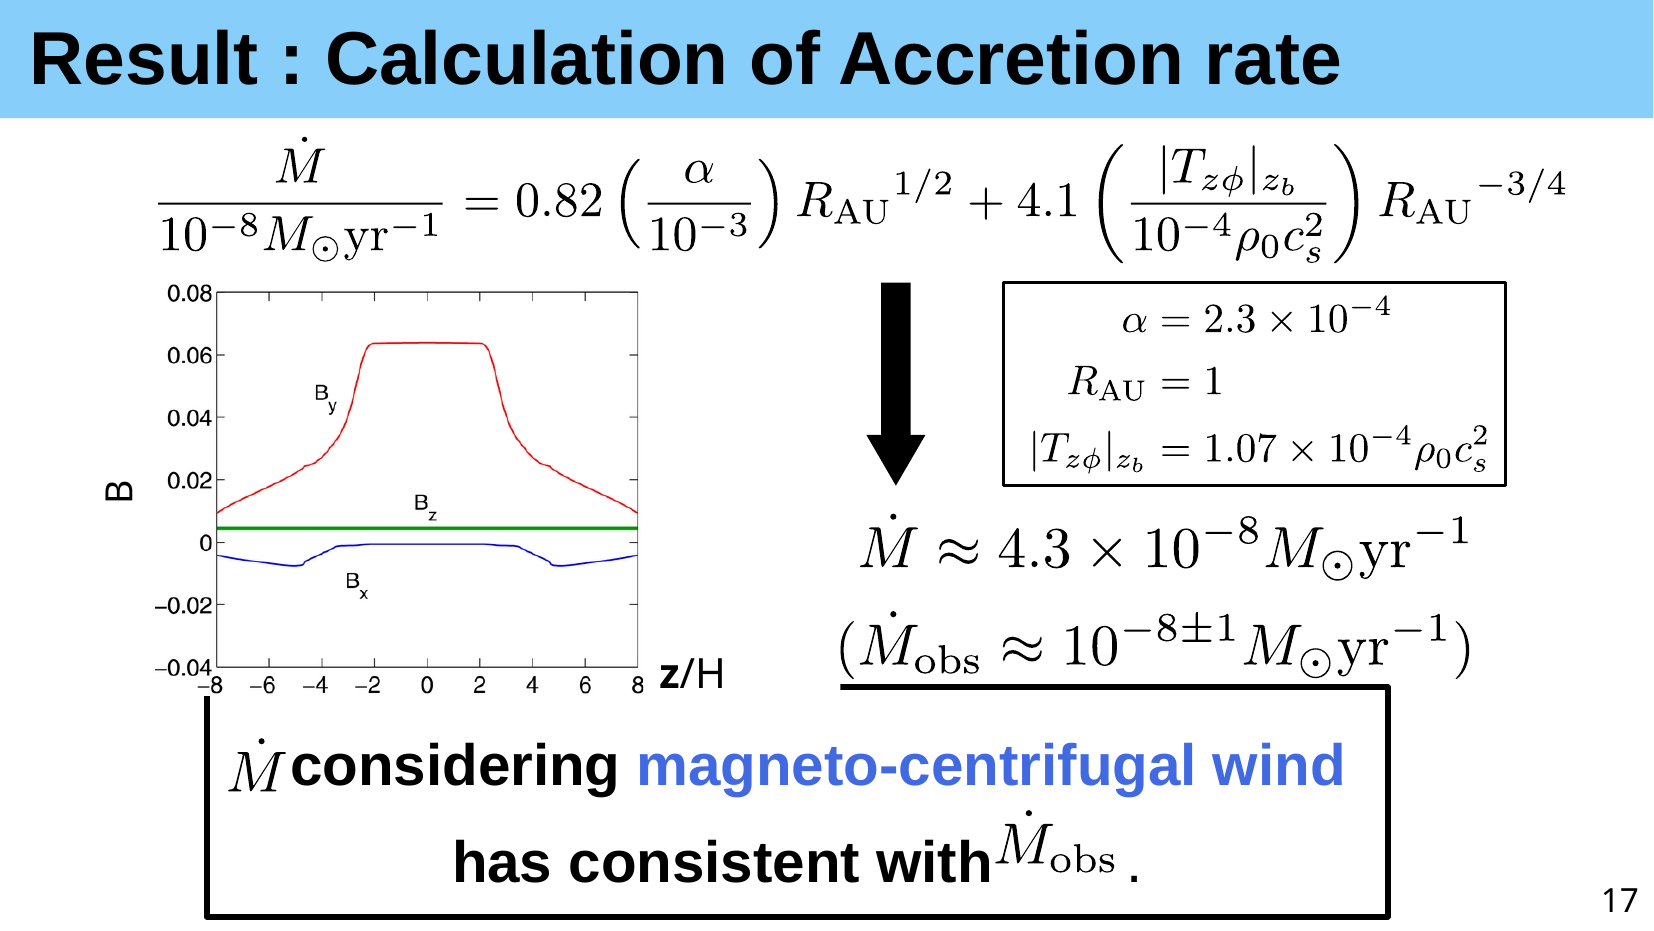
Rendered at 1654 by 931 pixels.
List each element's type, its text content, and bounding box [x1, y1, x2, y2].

text_box [841, 513, 1470, 680]
picture [147, 265, 644, 696]
text_box considering magneto-centrifugal wind has consistent with . [206, 708, 1388, 896]
text_box z/H [545, 643, 841, 701]
title Result : Calculation of Accretion rate [0, 0, 1654, 119]
text_box [1033, 295, 1487, 474]
text_box [995, 810, 1115, 873]
text_box B [88, 354, 147, 630]
text_box [158, 136, 1566, 264]
text_box [228, 738, 286, 792]
text_box [866, 282, 926, 486]
